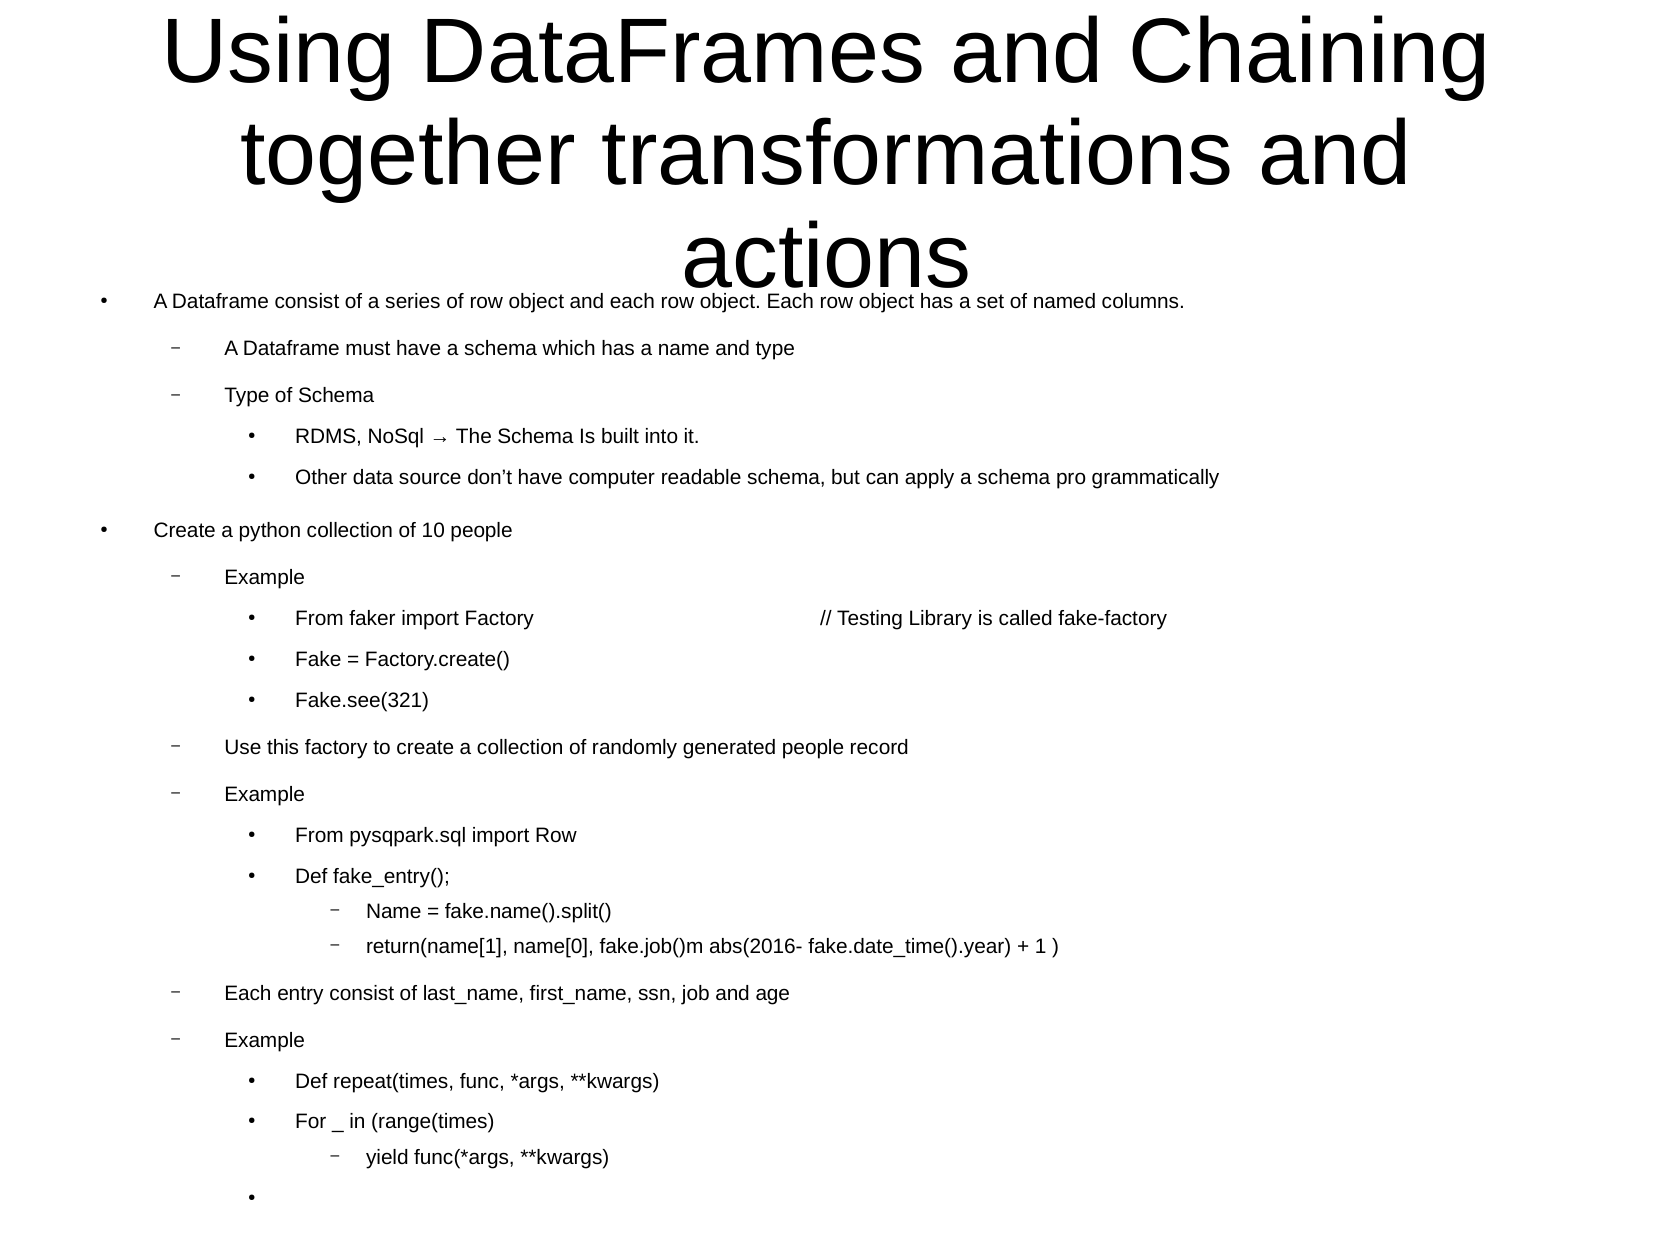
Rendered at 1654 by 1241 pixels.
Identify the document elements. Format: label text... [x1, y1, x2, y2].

title Using DataFrames and Chaining together transformations and actions [82, 0, 1571, 290]
list A Dataframe consist of a series of row object and each row object. Each row object has a set of named columns. A Dataframe must have a schema which has a name and type Type of Schema RDMS, NoSql → The Schema Is built into it. Other data source don’t have computer readable schema, but can apply a schema pro grammatically Create a python collection of 10 people Example From faker import Factory // Testing Library is called fake-factory Fake = Factory.create() Fake.see(321) Use this factory to create a collection of randomly generated people record Example From pysqpark.sql import Row Def fake_entry(); Name = fake.name().split() return(name[1], name[0], fake.job()m abs(2016- fake.date_time().year) + 1 ) Each entry consist of last_name, first_name, ssn, job and age Example Def repeat(times, func, *args, **kwargs) For _ in (range(times) yield func(*args, **kwargs) [82, 290, 1571, 1216]
